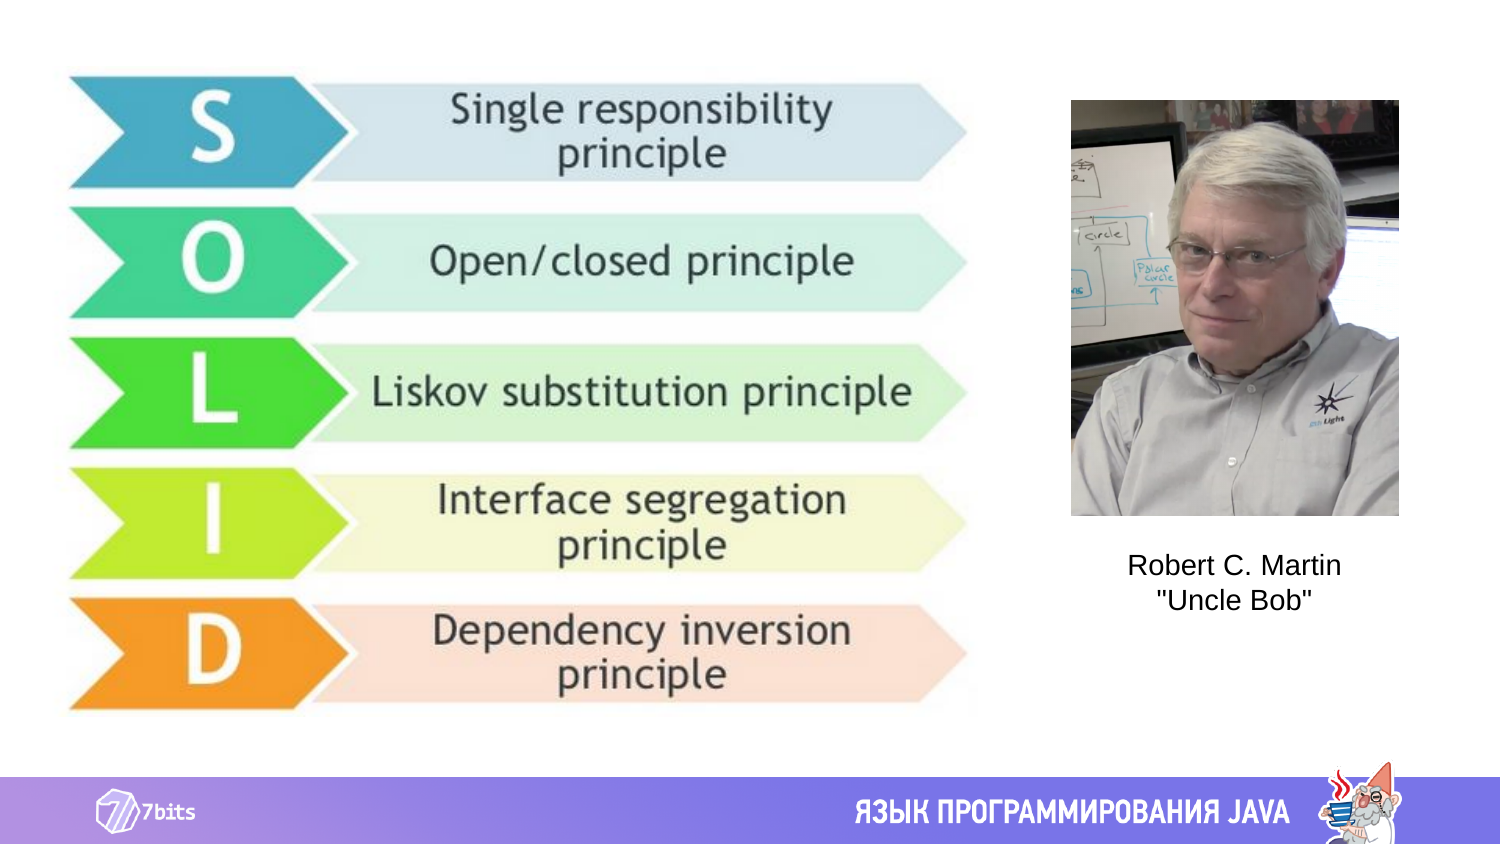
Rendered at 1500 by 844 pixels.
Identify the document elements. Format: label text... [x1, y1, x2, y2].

text_box Robert C. Martin "Uncle Bob" [1071, 531, 1399, 613]
picture [1071, 100, 1399, 516]
picture [0, 66, 1500, 844]
